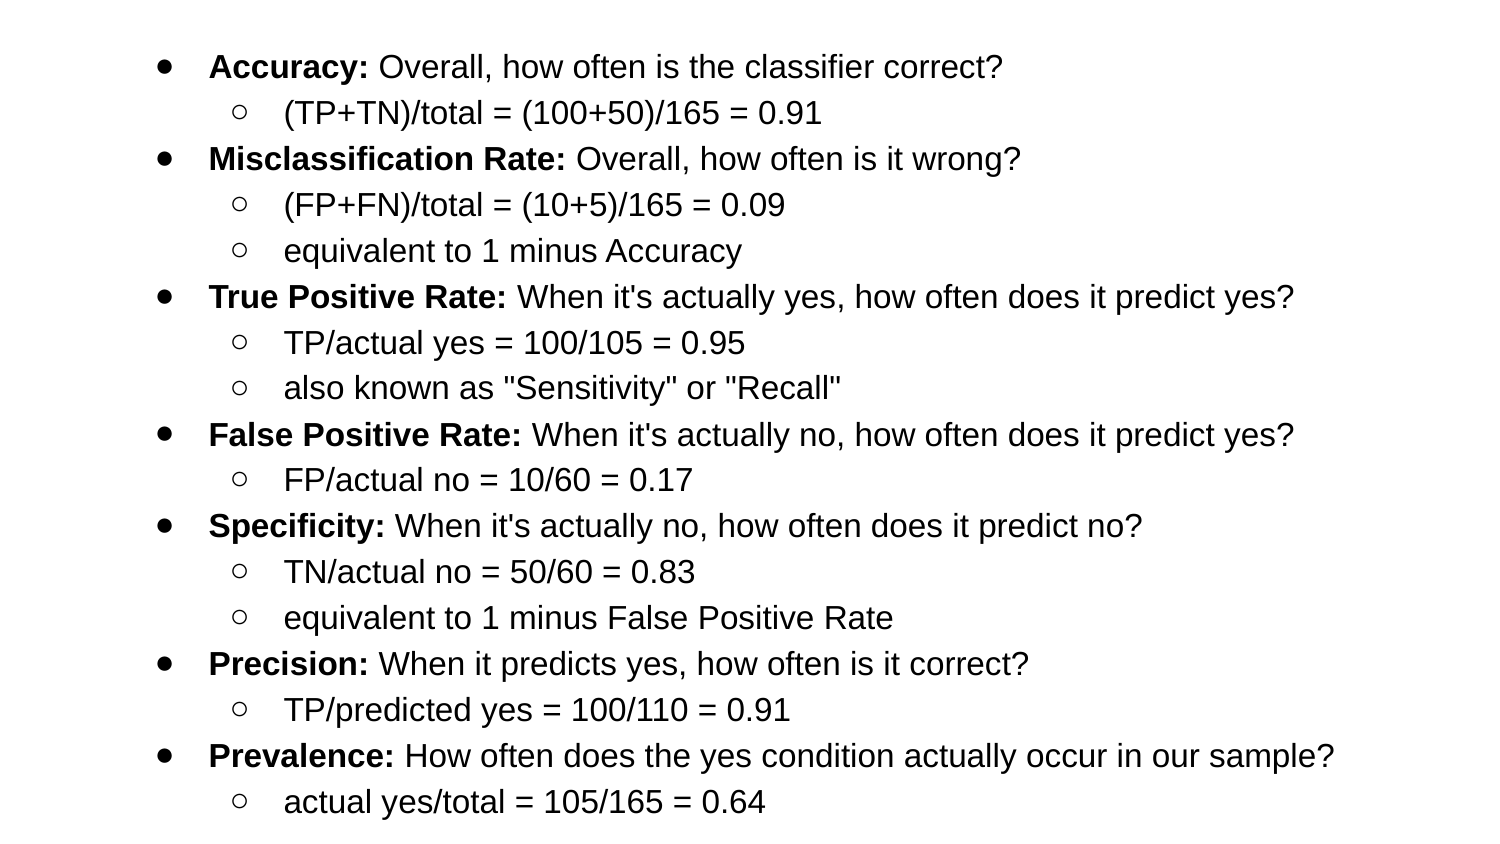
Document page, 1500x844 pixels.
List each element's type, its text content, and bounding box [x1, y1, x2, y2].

list Accuracy: Overall, how often is the classifier correct? (TP+TN)/total = (100+50)/165 = 0.91 Misclassification Rate: Overall, how often is it wrong? (FP+FN)/total = (10+5)/165 = 0.09 equivalent to 1 minus Accuracy True Positive Rate: When it's actually yes, how often does it predict yes? TP/actual yes = 100/105 = 0.95 also known as "Sensitivity" or "Recall" False Positive Rate: When it's actually no, how often does it predict yes? FP/actual no = 10/60 = 0.17 Specificity: When it's actually no, how often does it predict no? TN/actual no = 50/60 = 0.83 equivalent to 1 minus False Positive Rate Precision: When it predicts yes, how often is it correct? TP/predicted yes = 100/110 = 0.91 Prevalence: How often does the yes condition actually occur in our sample? actual yes/total = 105/165 = 0.64 [118, 61, 1382, 798]
